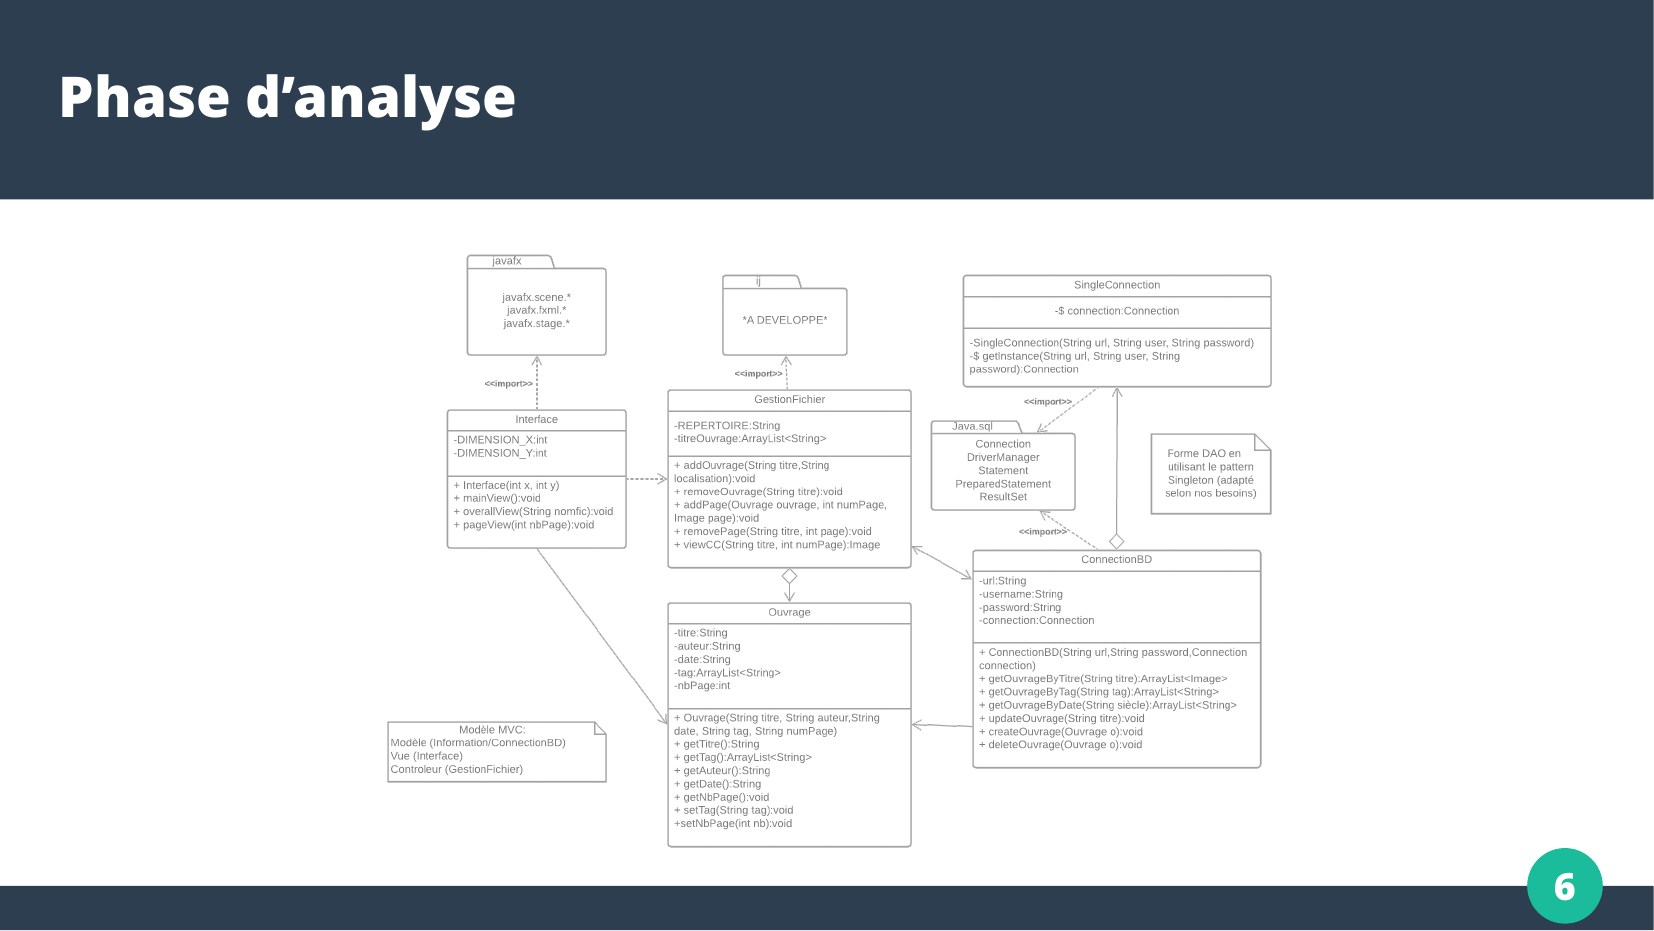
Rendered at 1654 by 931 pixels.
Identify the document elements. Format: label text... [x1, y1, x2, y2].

title Phase d’analyse [59, 37, 1595, 156]
picture [368, 243, 1285, 864]
